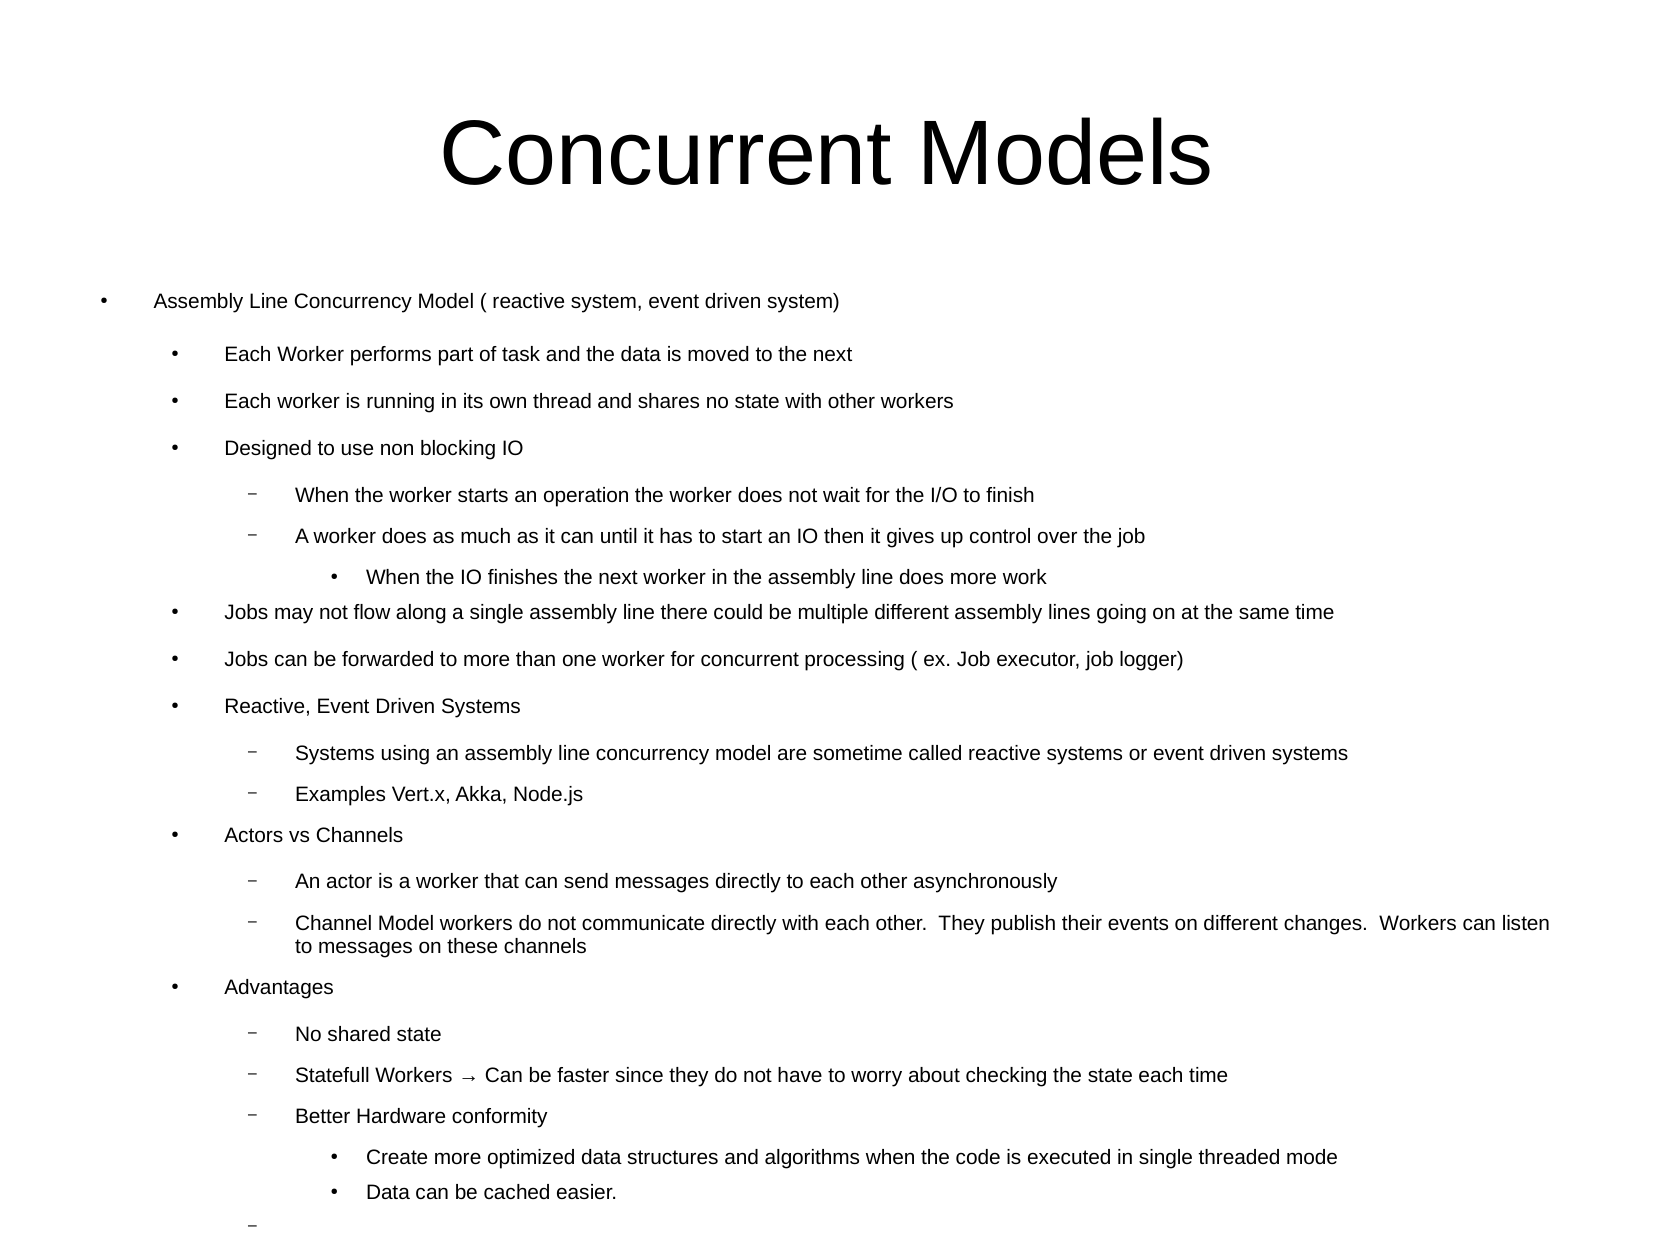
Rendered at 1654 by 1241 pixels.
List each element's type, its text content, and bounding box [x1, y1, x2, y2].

title Concurrent Models [82, 49, 1571, 257]
list Assembly Line Concurrency Model ( reactive system, event driven system) Each Worker performs part of task and the data is moved to the next Each worker is running in its own thread and shares no state with other workers Designed to use non blocking IO When the worker starts an operation the worker does not wait for the I/O to finish A worker does as much as it can until it has to start an IO then it gives up control over the job When the IO finishes the next worker in the assembly line does more work Jobs may not flow along a single assembly line there could be multiple different assembly lines going on at the same time Jobs can be forwarded to more than one worker for concurrent processing ( ex. Job executor, job logger) Reactive, Event Driven Systems Systems using an assembly line concurrency model are sometime called reactive systems or event driven systems Examples Vert.x, Akka, Node.js Actors vs Channels An actor is a worker that can send messages directly to each other asynchronously Channel Model workers do not communicate directly with each other. They publish their events on different changes. Workers can listen to messages on these channels Advantages No shared state Statefull Workers → Can be faster since they do not have to worry about checking the state each time Better Hardware conformity Create more optimized data structures and algorithms when the code is executed in single threaded mode Data can be cached easier. [82, 290, 1571, 1216]
